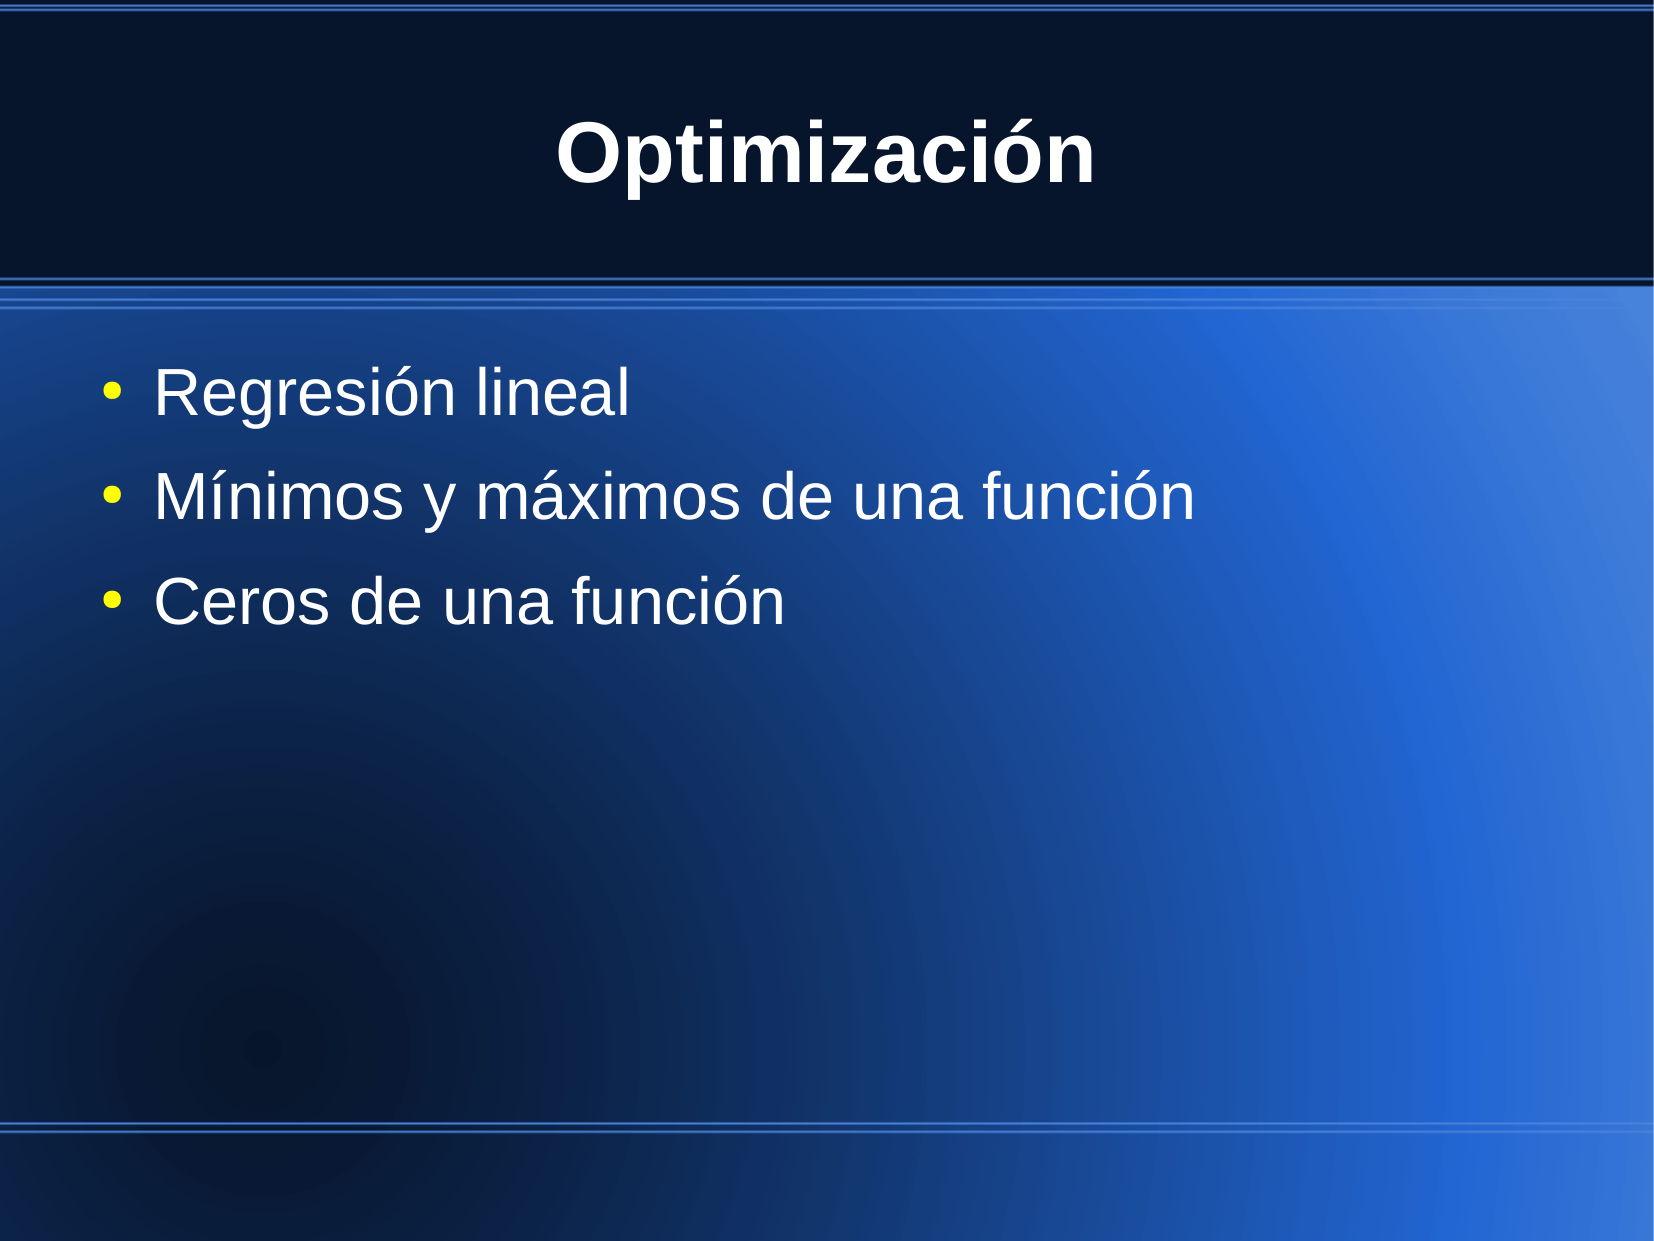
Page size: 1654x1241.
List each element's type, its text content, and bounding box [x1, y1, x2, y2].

list Regresión lineal Mínimos y máximos de una función Ceros de una función [82, 355, 1571, 1075]
picture [0, 0, 1654, 1241]
title Optimización [82, 49, 1571, 257]
